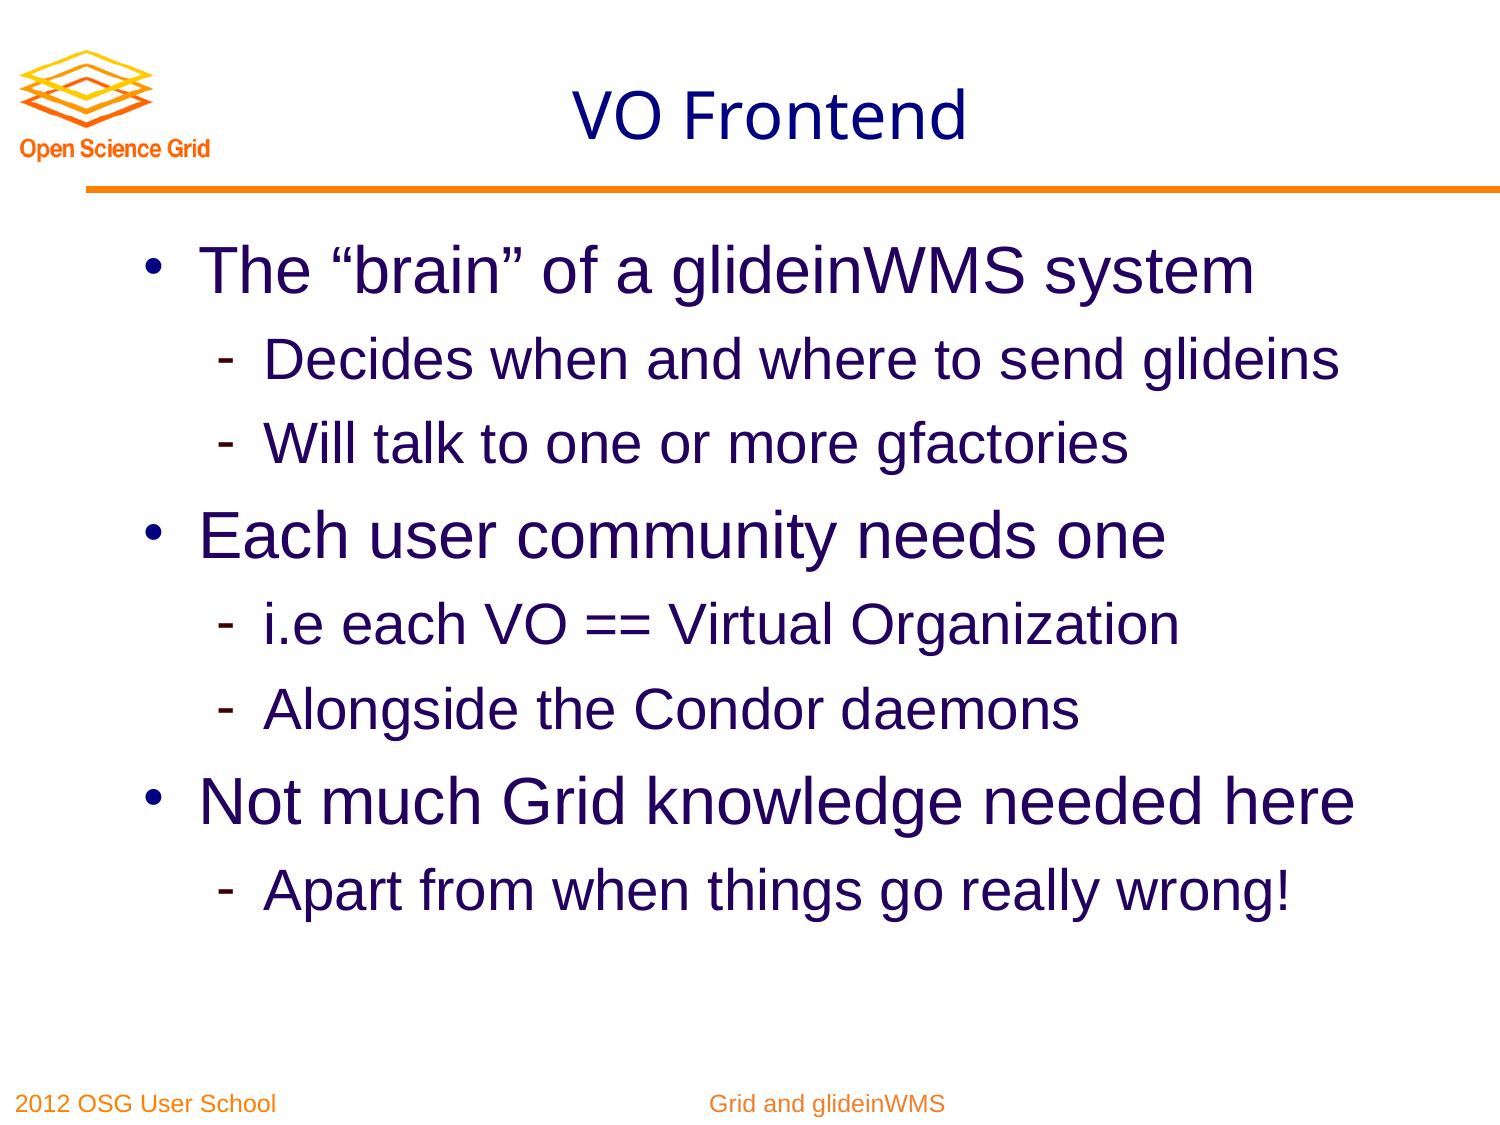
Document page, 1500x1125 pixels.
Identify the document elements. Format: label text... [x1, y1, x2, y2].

title VO Frontend [201, 18, 1342, 207]
picture [0, 27, 201, 179]
list The “brain” of a glideinWMS system Decides when and where to send glideins Will talk to one or more gfactories Each user community needs one i.e each VO == Virtual Organization Alongside the Condor daemons Not much Grid knowledge needed here Apart from when things go really wrong! [127, 218, 1403, 962]
